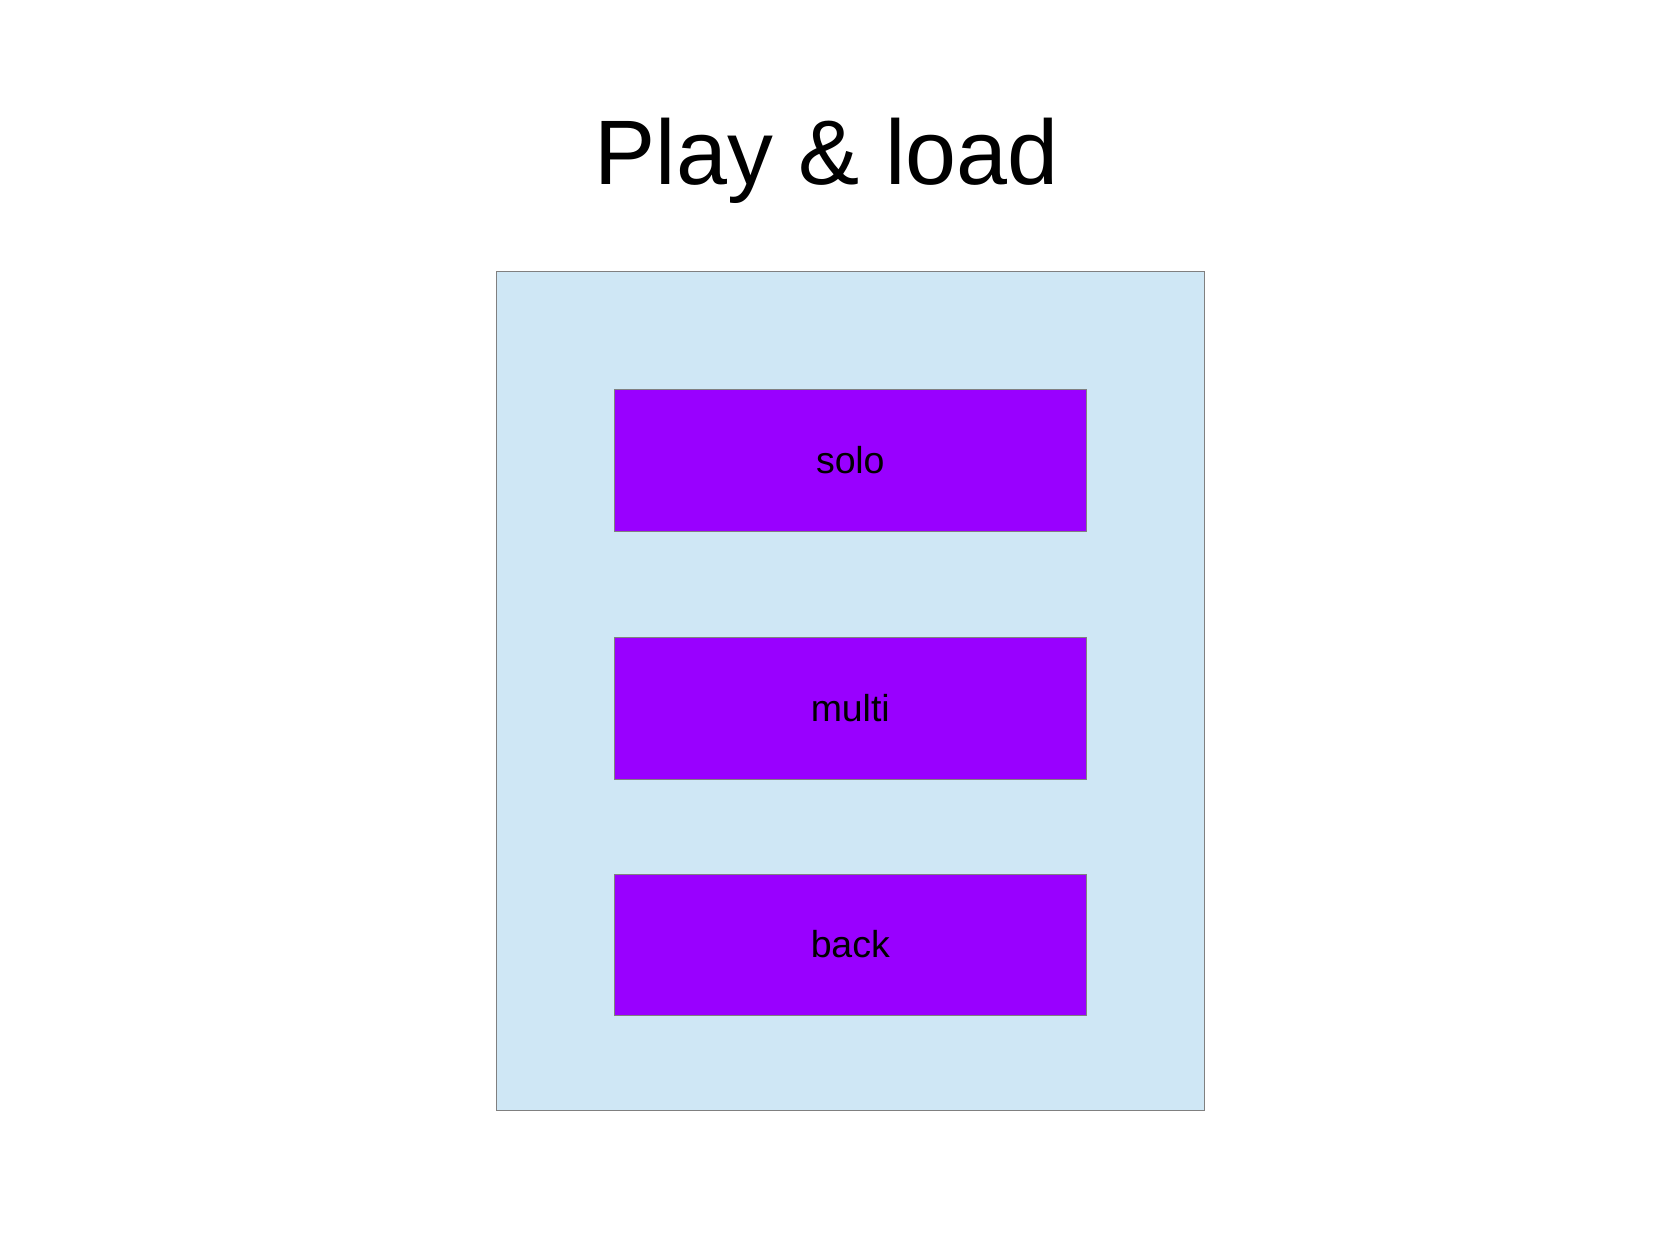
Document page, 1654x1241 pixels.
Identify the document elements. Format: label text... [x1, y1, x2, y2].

text_box solo [614, 389, 1087, 532]
text_box [496, 271, 1205, 1111]
text_box multi [614, 637, 1087, 780]
text_box back [614, 874, 1087, 1016]
title Play & load [82, 49, 1571, 257]
